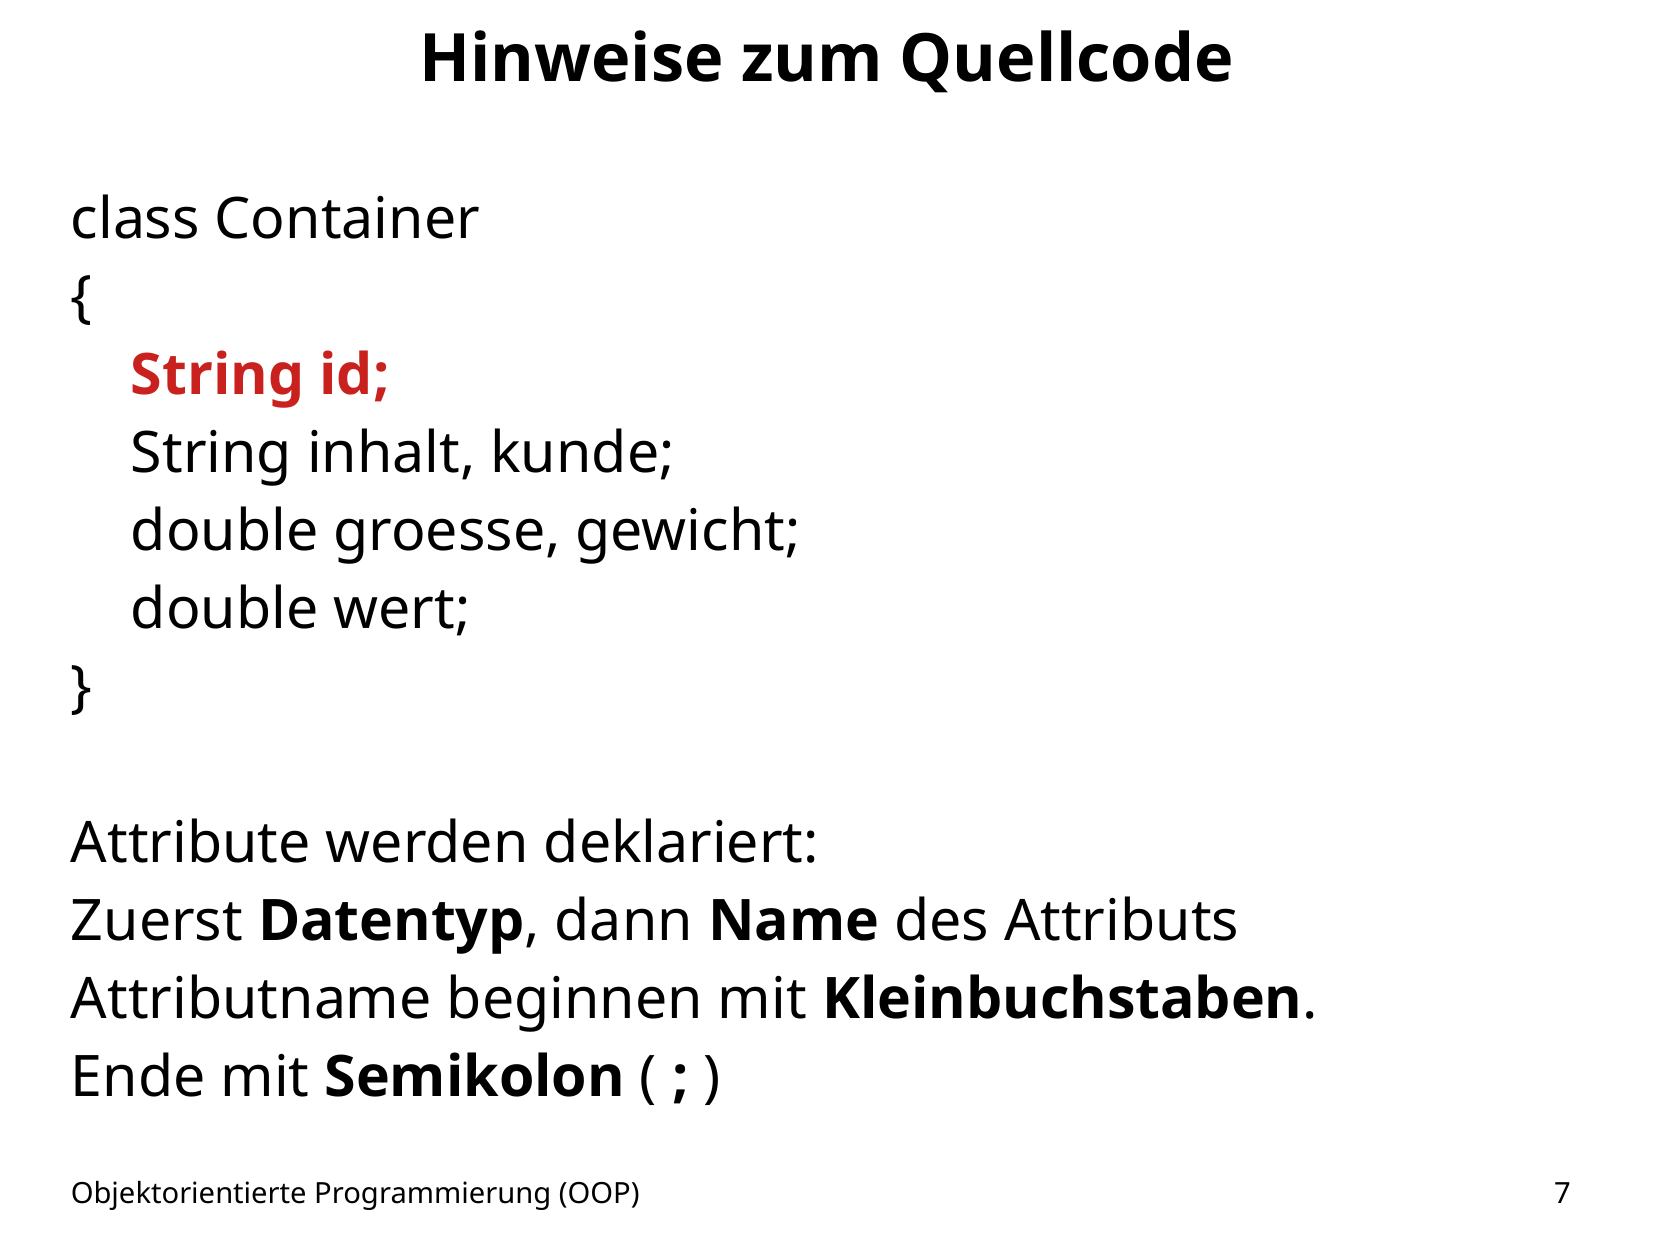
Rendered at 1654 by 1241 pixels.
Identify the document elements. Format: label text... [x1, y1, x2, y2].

list class Container { String id; String inhalt, kunde; double groesse, gewicht; double wert; } Attribute werden deklariert: Zuerst Datentyp, dann Name des Attributs Attributname beginnen mit Kleinbuchstaben. Ende mit Semikolon ( ; ) [70, 177, 1619, 1123]
title Hinweise zum Quellcode [0, 5, 1654, 107]
